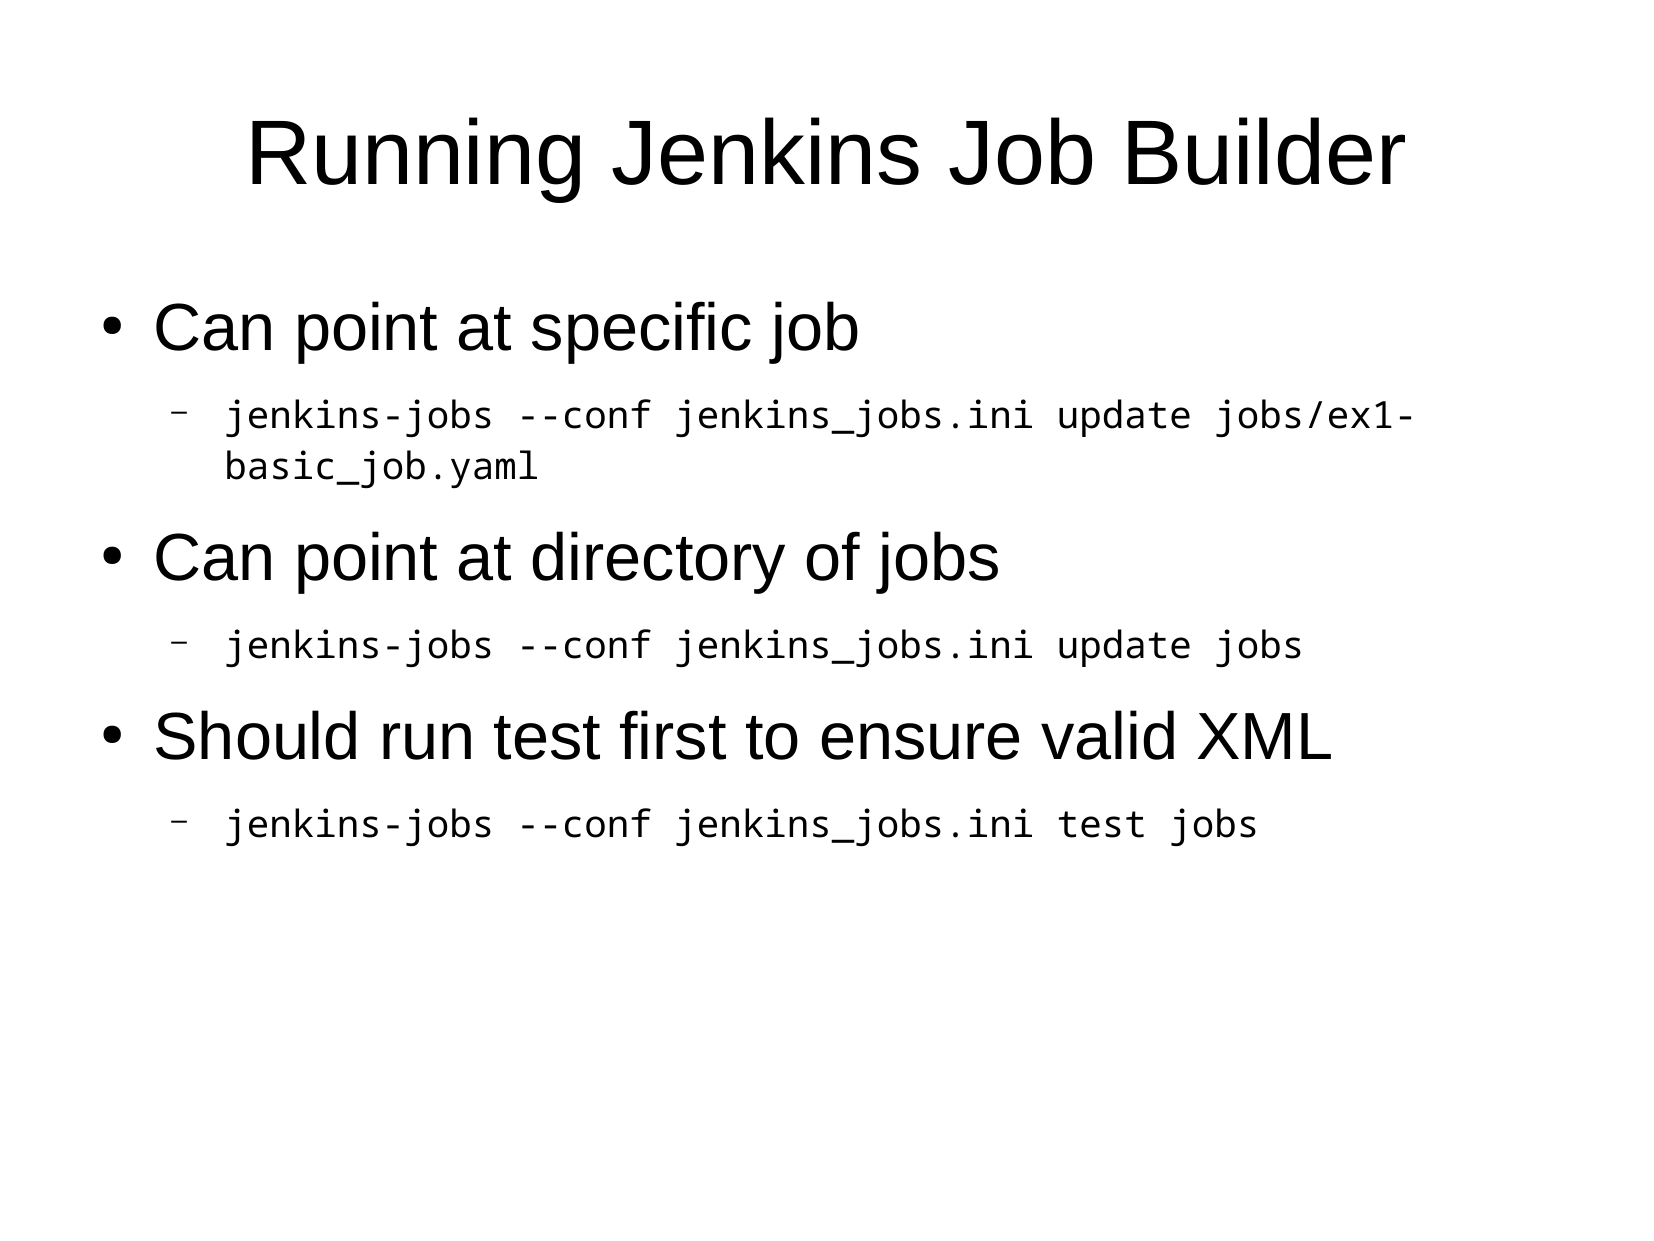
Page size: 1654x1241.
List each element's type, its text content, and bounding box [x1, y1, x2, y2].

title Running Jenkins Job Builder [82, 49, 1571, 257]
list Can point at specific job jenkins-jobs --conf jenkins_jobs.ini update jobs/ex1-basic_job.yaml Can point at directory of jobs jenkins-jobs --conf jenkins_jobs.ini update jobs Should run test first to ensure valid XML jenkins-jobs --conf jenkins_jobs.ini test jobs [82, 290, 1571, 1010]
